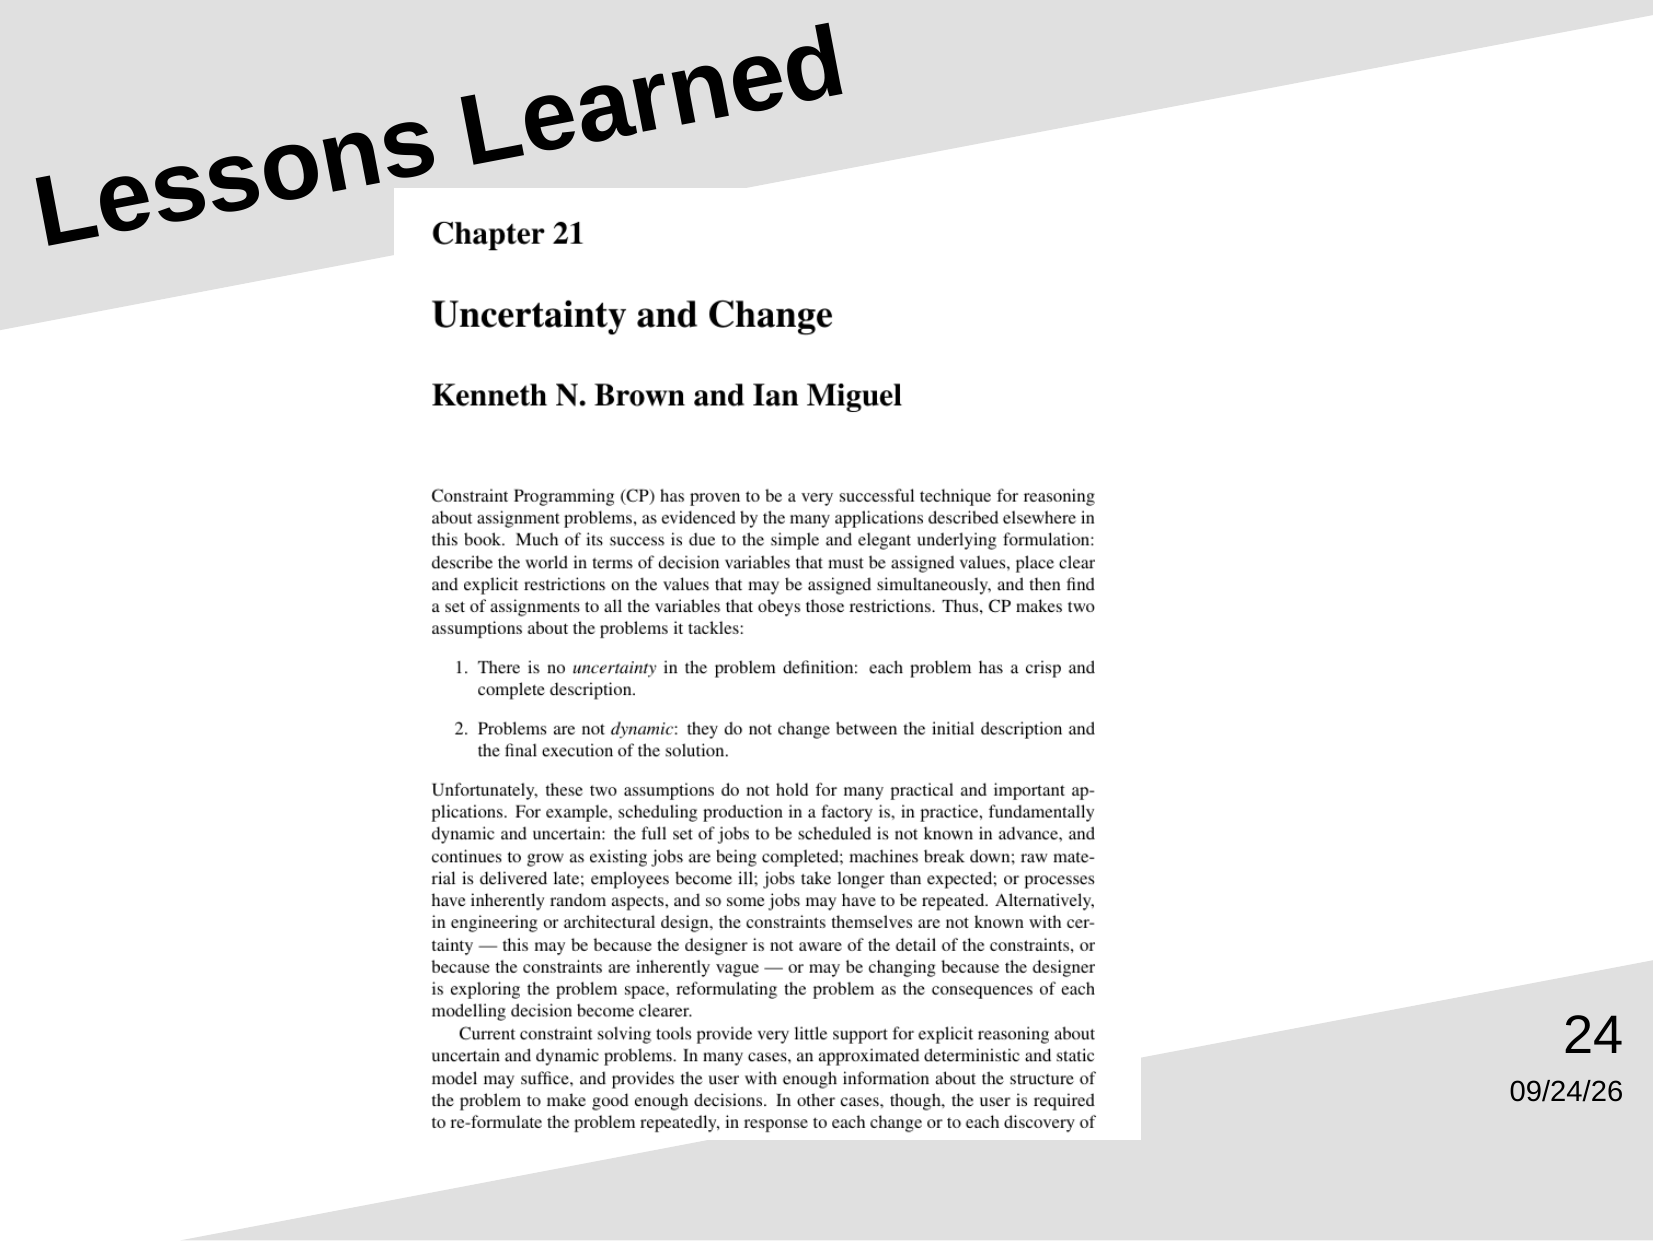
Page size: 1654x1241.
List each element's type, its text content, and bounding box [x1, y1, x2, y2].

title Lessons Learned [16, 0, 1518, 315]
picture [394, 188, 1141, 1141]
